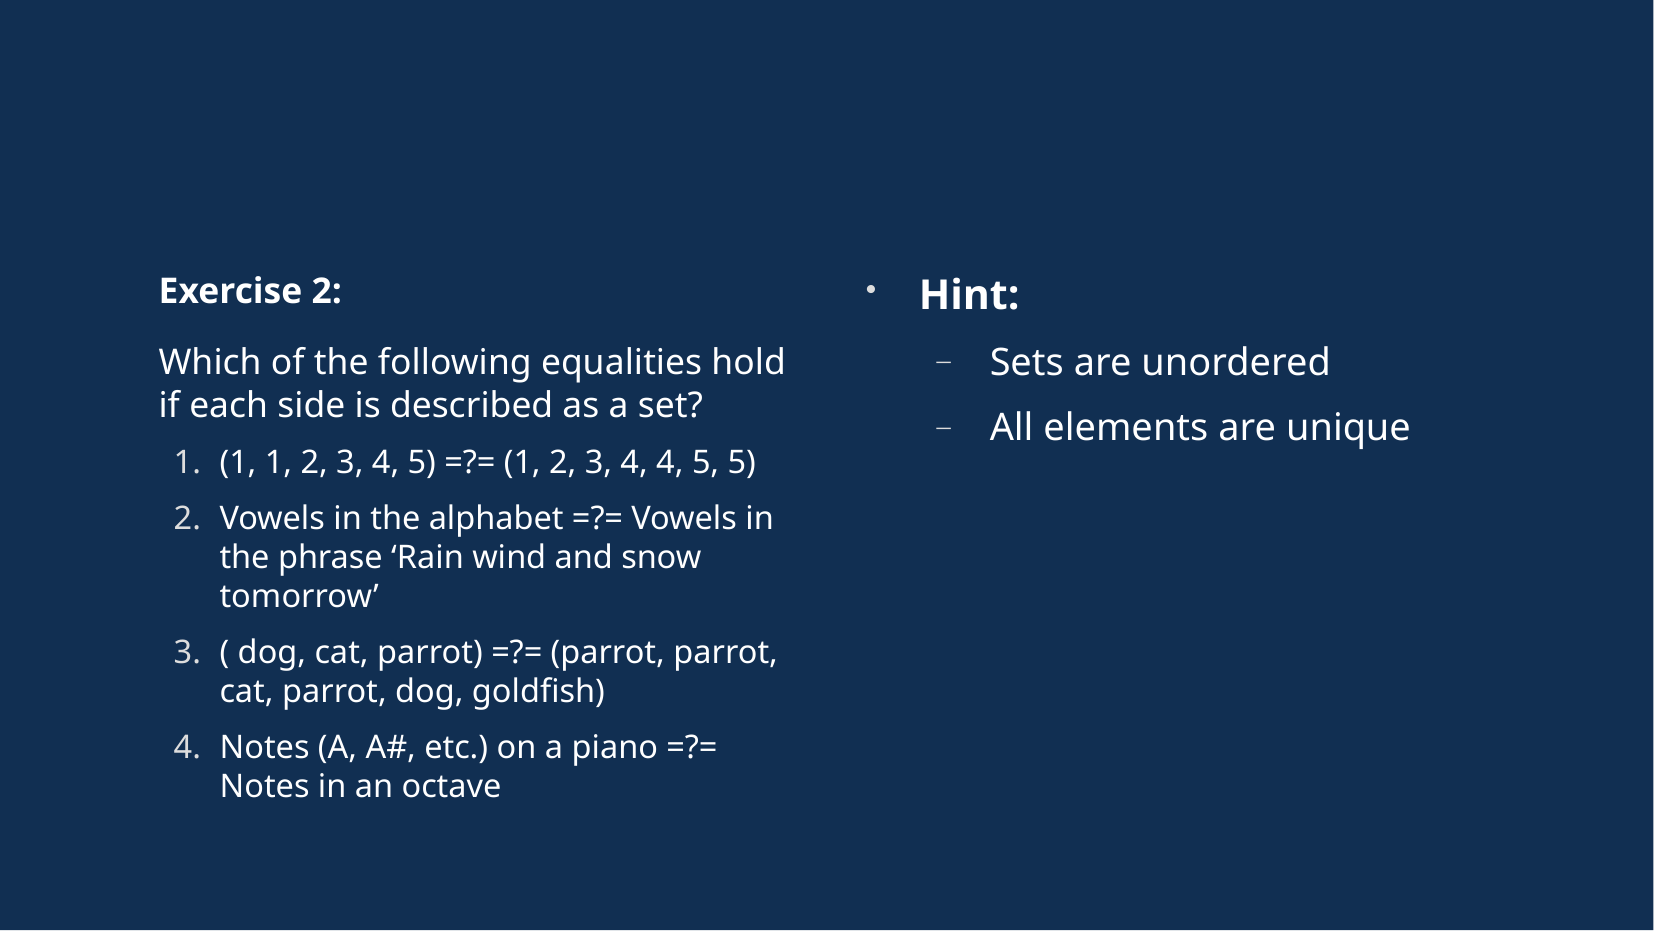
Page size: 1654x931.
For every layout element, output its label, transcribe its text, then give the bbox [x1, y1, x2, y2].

list Hint: Sets are unordered All elements are unique [848, 268, 1563, 806]
list Exercise 2: Which of the following equalities hold if each side is described as a set? (1, 1, 2, 3, 4, 5) =?= (1, 2, 3, 4, 4, 5, 5) Vowels in the alphabet =?= Vowels in the phrase ‘Rain wind and snow tomorrow’ ( dog, cat, parrot) =?= (parrot, parrot, cat, parrot, dog, goldfish) Notes (A, A#, etc.) on a piano =?= Notes in an octave [97, 268, 813, 806]
